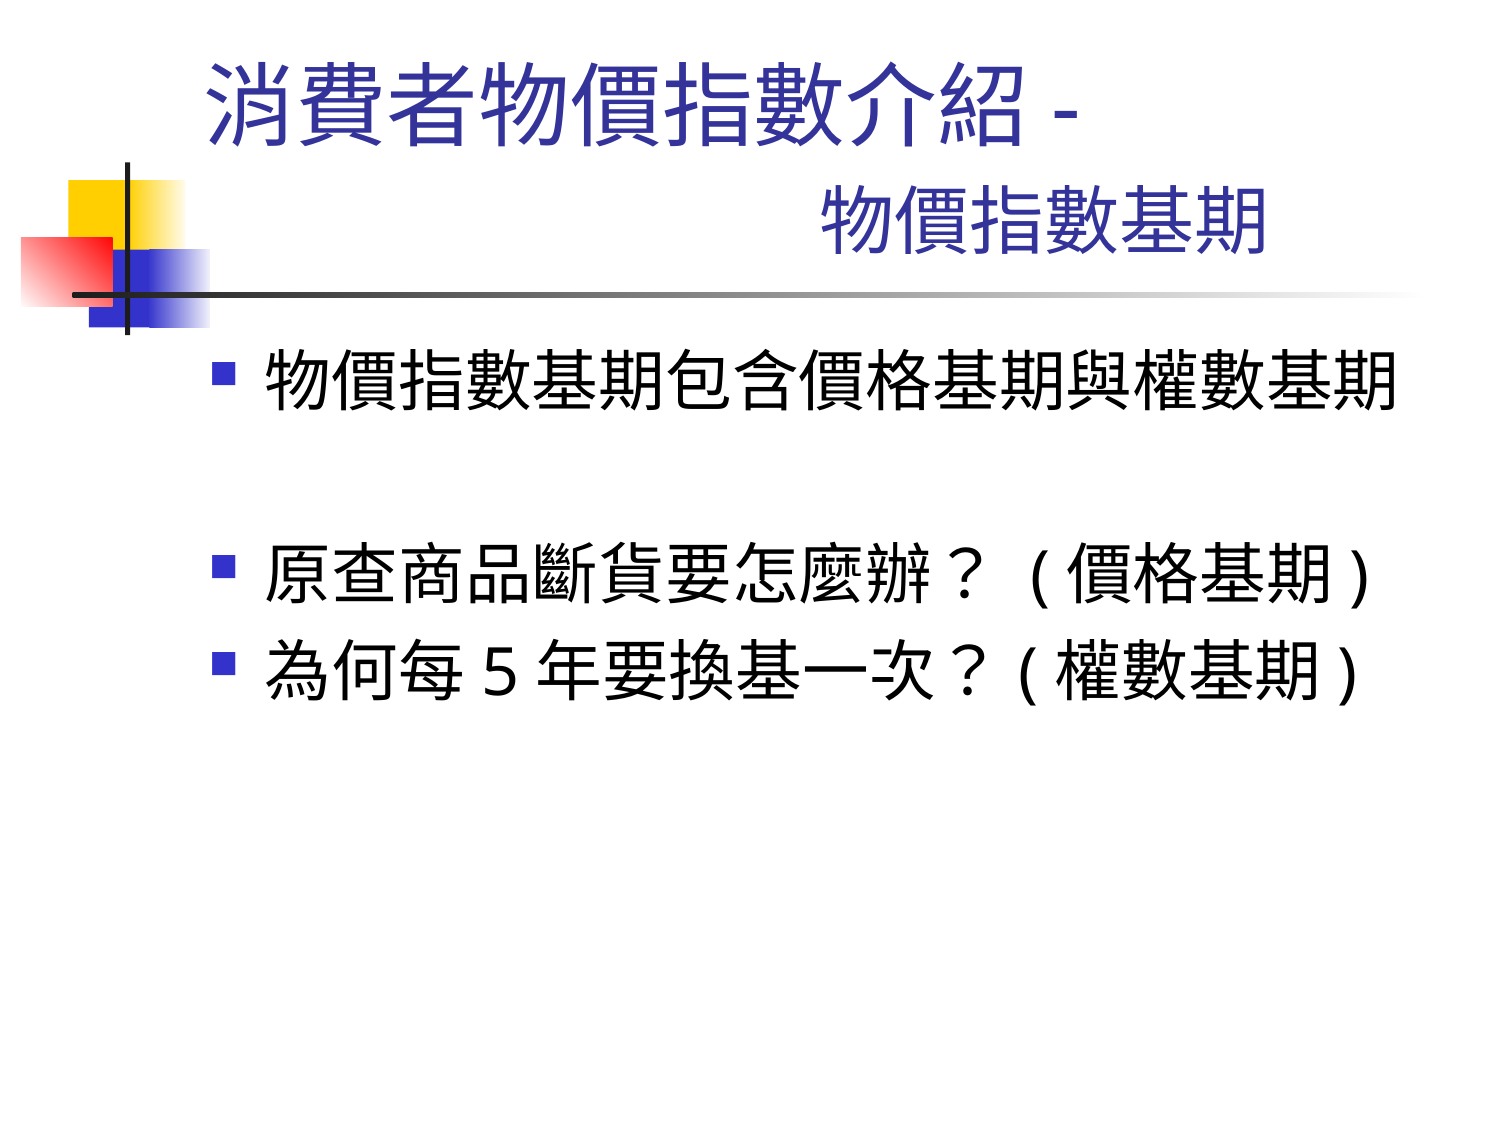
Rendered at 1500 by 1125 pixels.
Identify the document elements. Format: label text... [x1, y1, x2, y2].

list 物價指數基期包含價格基期與權數基期 原查商品斷貨要怎麼辦？ (價格基期) 為何每5年要換基一次？(權數基期) [193, 331, 1469, 1007]
title 消費者物價指數介紹- 物價指數基期 [188, 35, 1468, 276]
